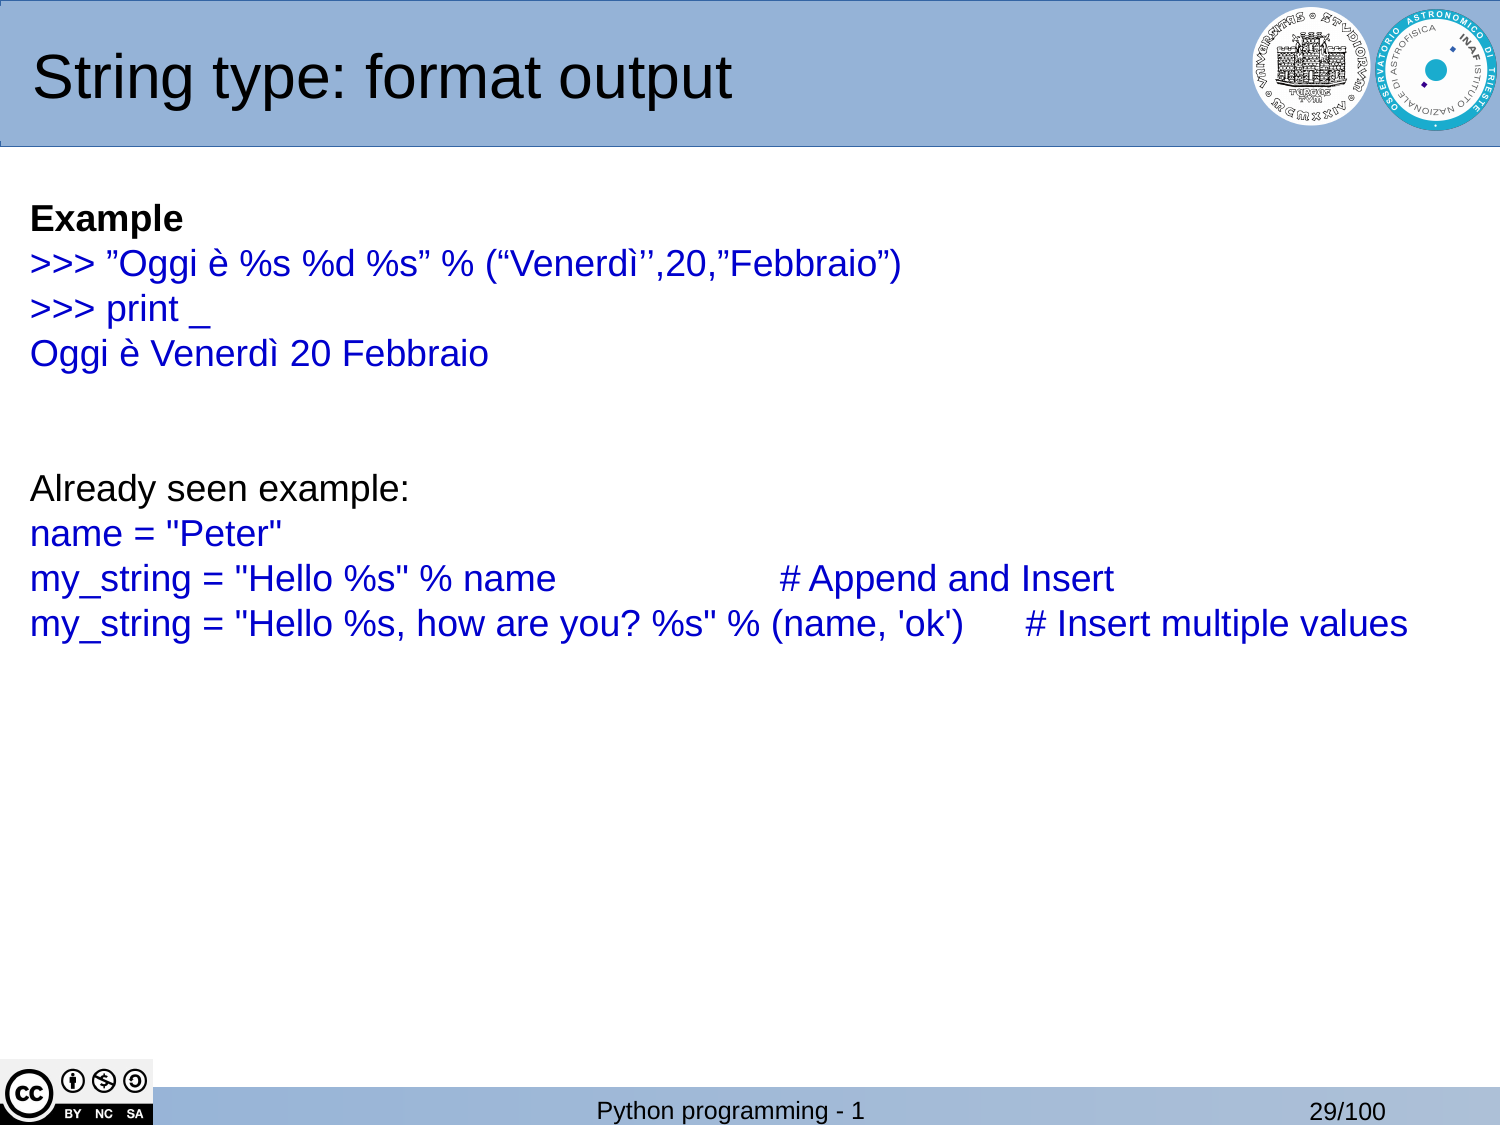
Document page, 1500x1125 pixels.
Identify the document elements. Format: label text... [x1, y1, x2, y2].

list Example >>> ”Oggi è %s %d %s” % (“Venerdì’’,20,”Febbraio”) >>> print _ Oggi è Venerdì 20 Febbraio Already seen example: name = "Peter" my_string = "Hello %s" % name # Append and Insert my_string = "Hello %s, how are you? %s" % (name, 'ok') # Insert multiple values [14, 140, 1492, 1053]
picture [1253, 0, 1500, 156]
picture [0, 1059, 153, 1125]
text_box String type: format output [0, 5, 1253, 141]
